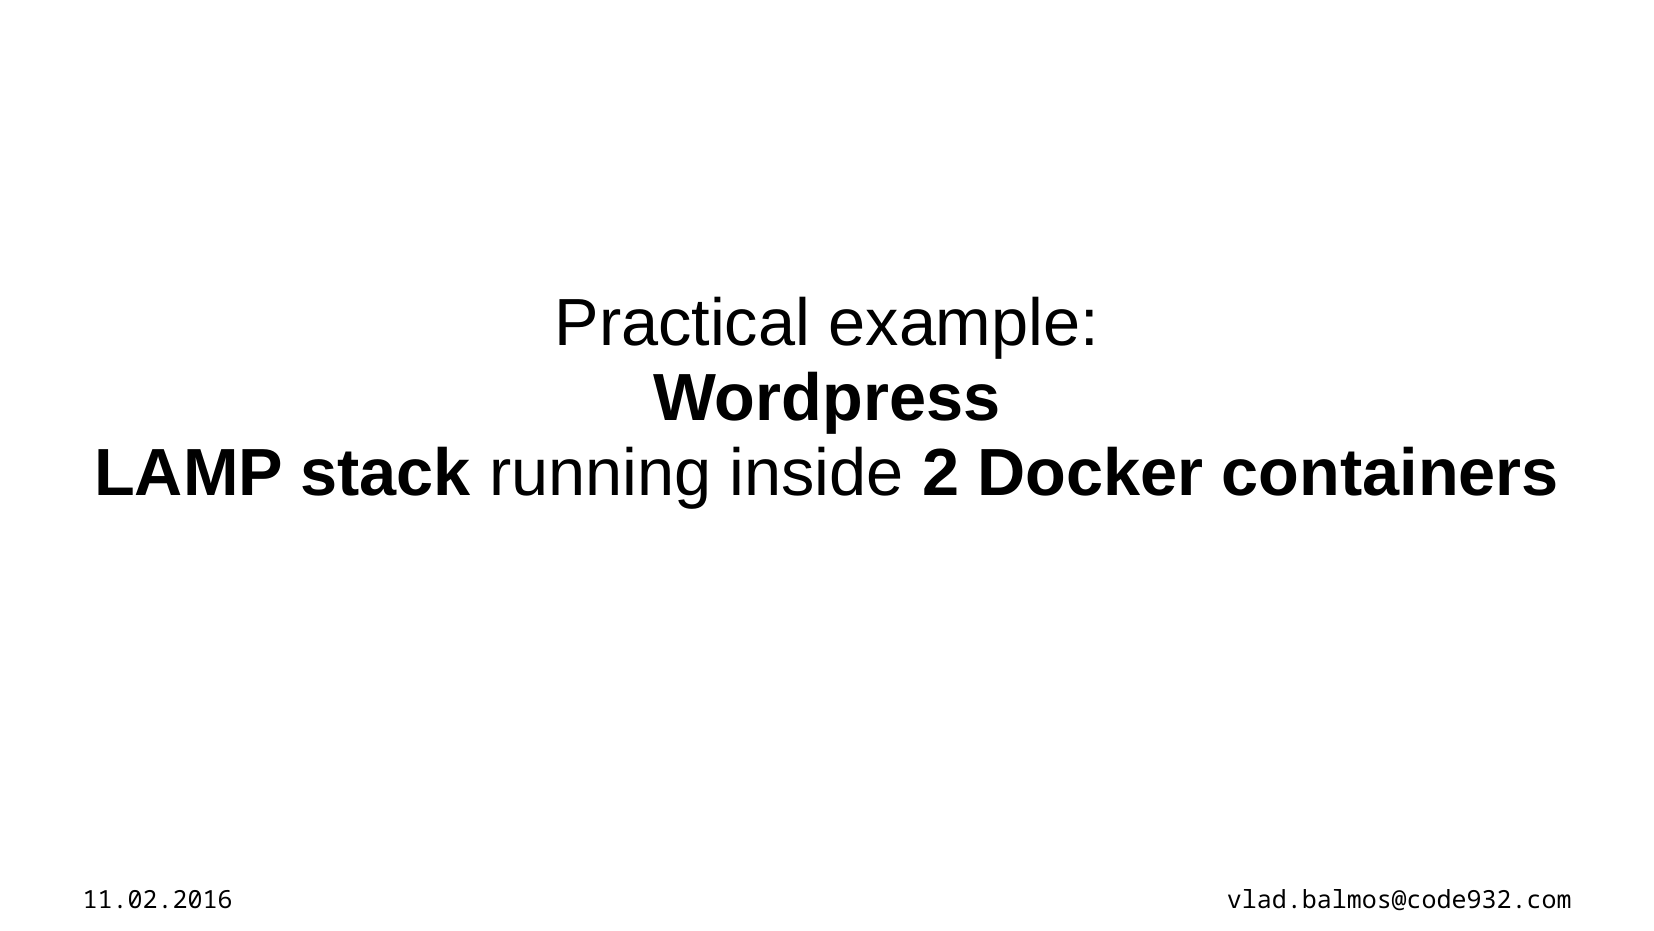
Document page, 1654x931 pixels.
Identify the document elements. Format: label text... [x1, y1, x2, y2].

subtitle Practical example: Wordpress LAMP stack running inside 2 Docker containers [82, 37, 1571, 758]
